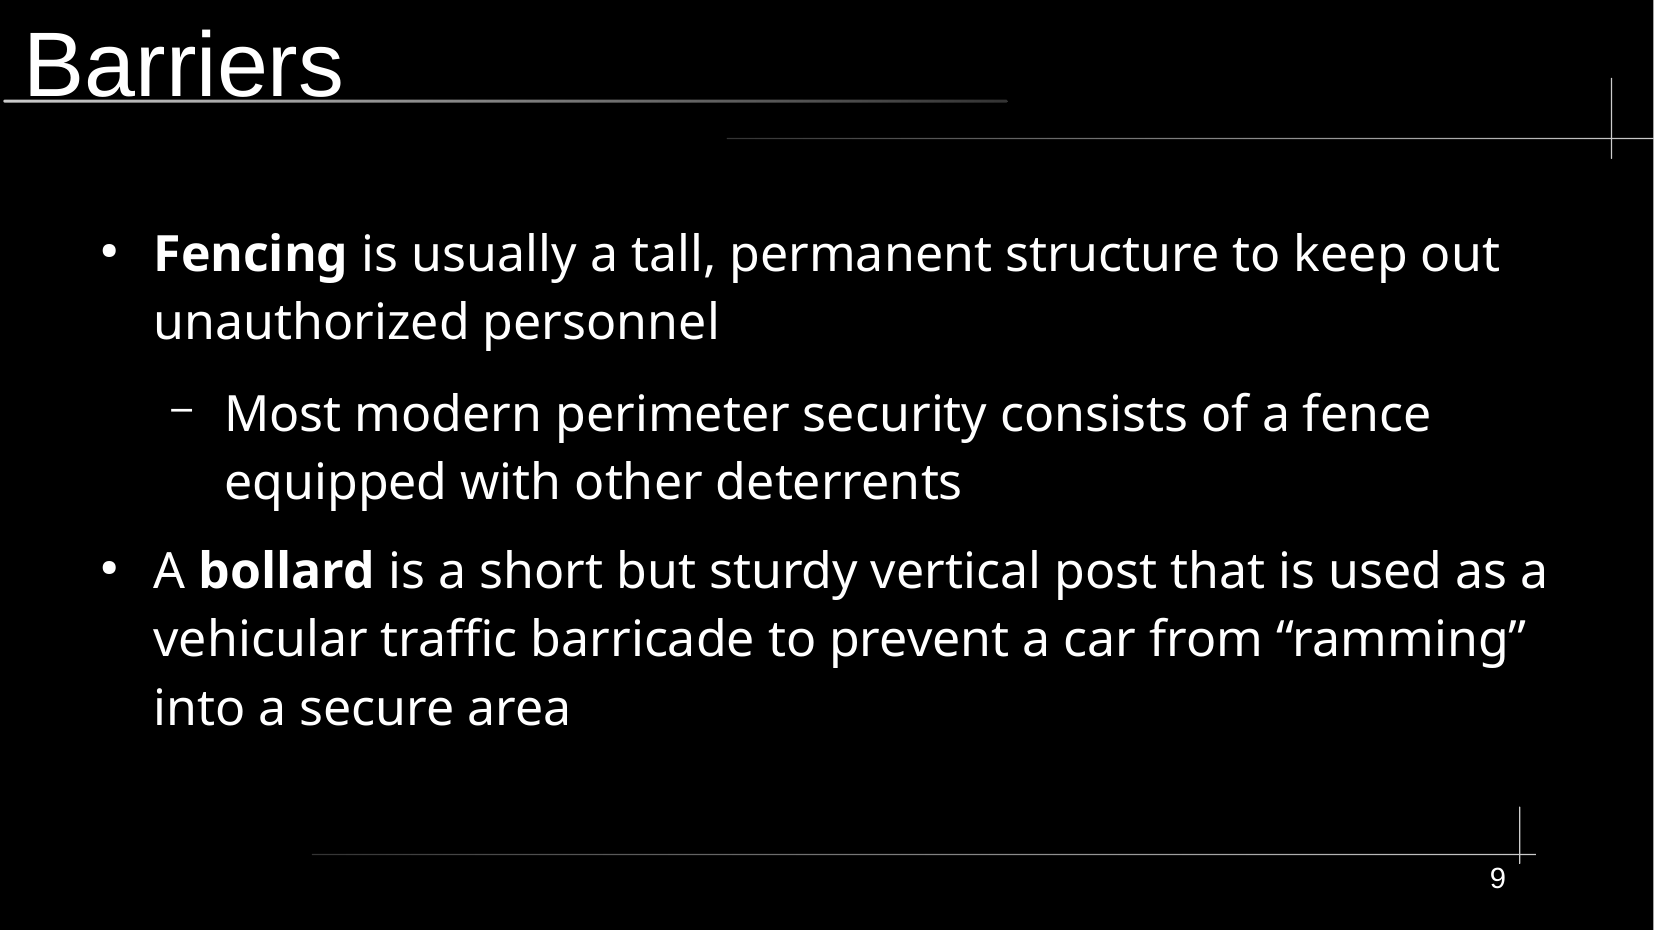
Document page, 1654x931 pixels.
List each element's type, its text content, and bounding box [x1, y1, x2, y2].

list Fencing is usually a tall, permanent structure to keep out unauthorized personnel Most modern perimeter security consists of a fence equipped with other deterrents A bollard is a short but sturdy vertical post that is used as a vehicular traffic barricade to prevent a car from “ramming” into a secure area [82, 217, 1571, 758]
title Barriers [23, 11, 1589, 119]
